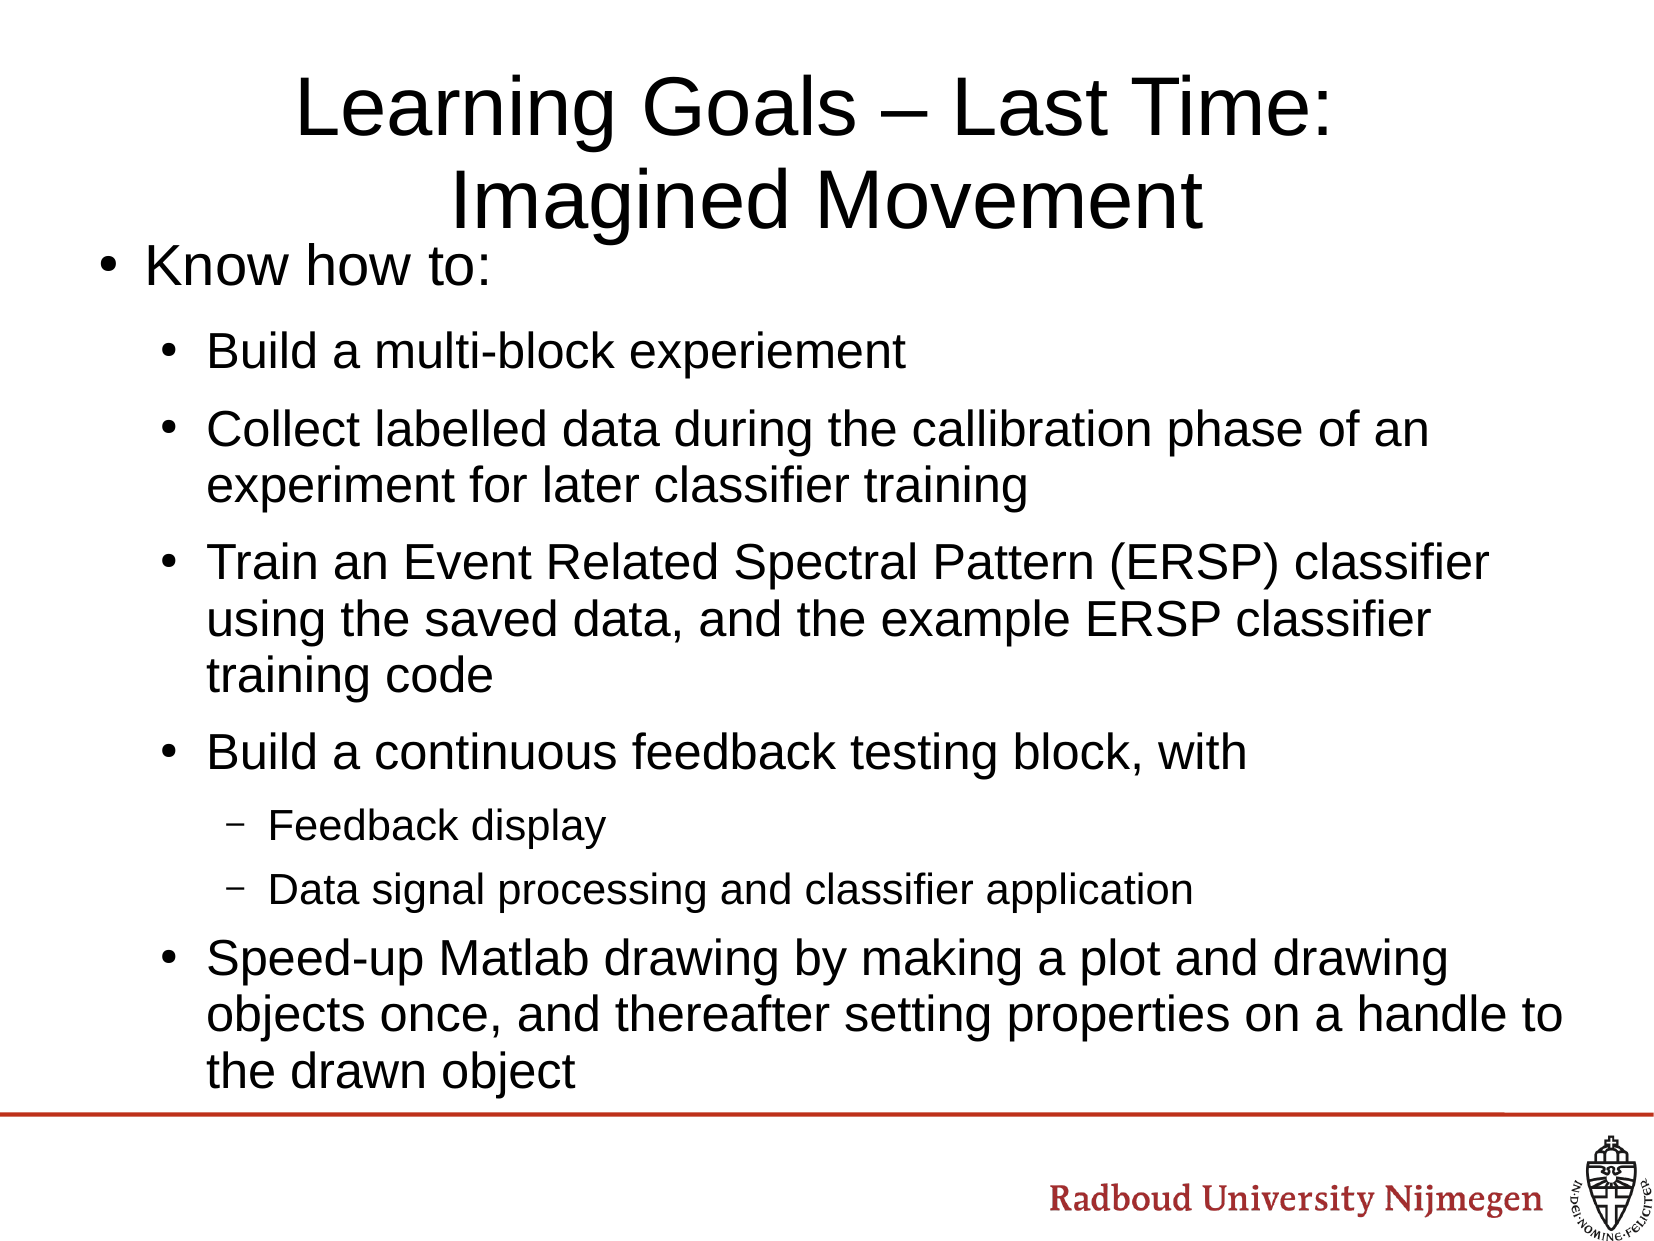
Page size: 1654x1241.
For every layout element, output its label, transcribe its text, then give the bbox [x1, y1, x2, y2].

title Learning Goals – Last Time: Imagined Movement [82, 49, 1571, 232]
list Know how to: Build a multi-block experiement Collect labelled data during the callibration phase of an experiment for later classifier training Train an Event Related Spectral Pattern (ERSP) classifier using the saved data, and the example ERSP classifier training code Build a continuous feedback testing block, with Feedback display Data signal processing and classifier application Speed-up Matlab drawing by making a plot and drawing objects once, and thereafter setting properties on a handle to the drawn object [82, 232, 1571, 1109]
picture [1050, 1134, 1654, 1241]
